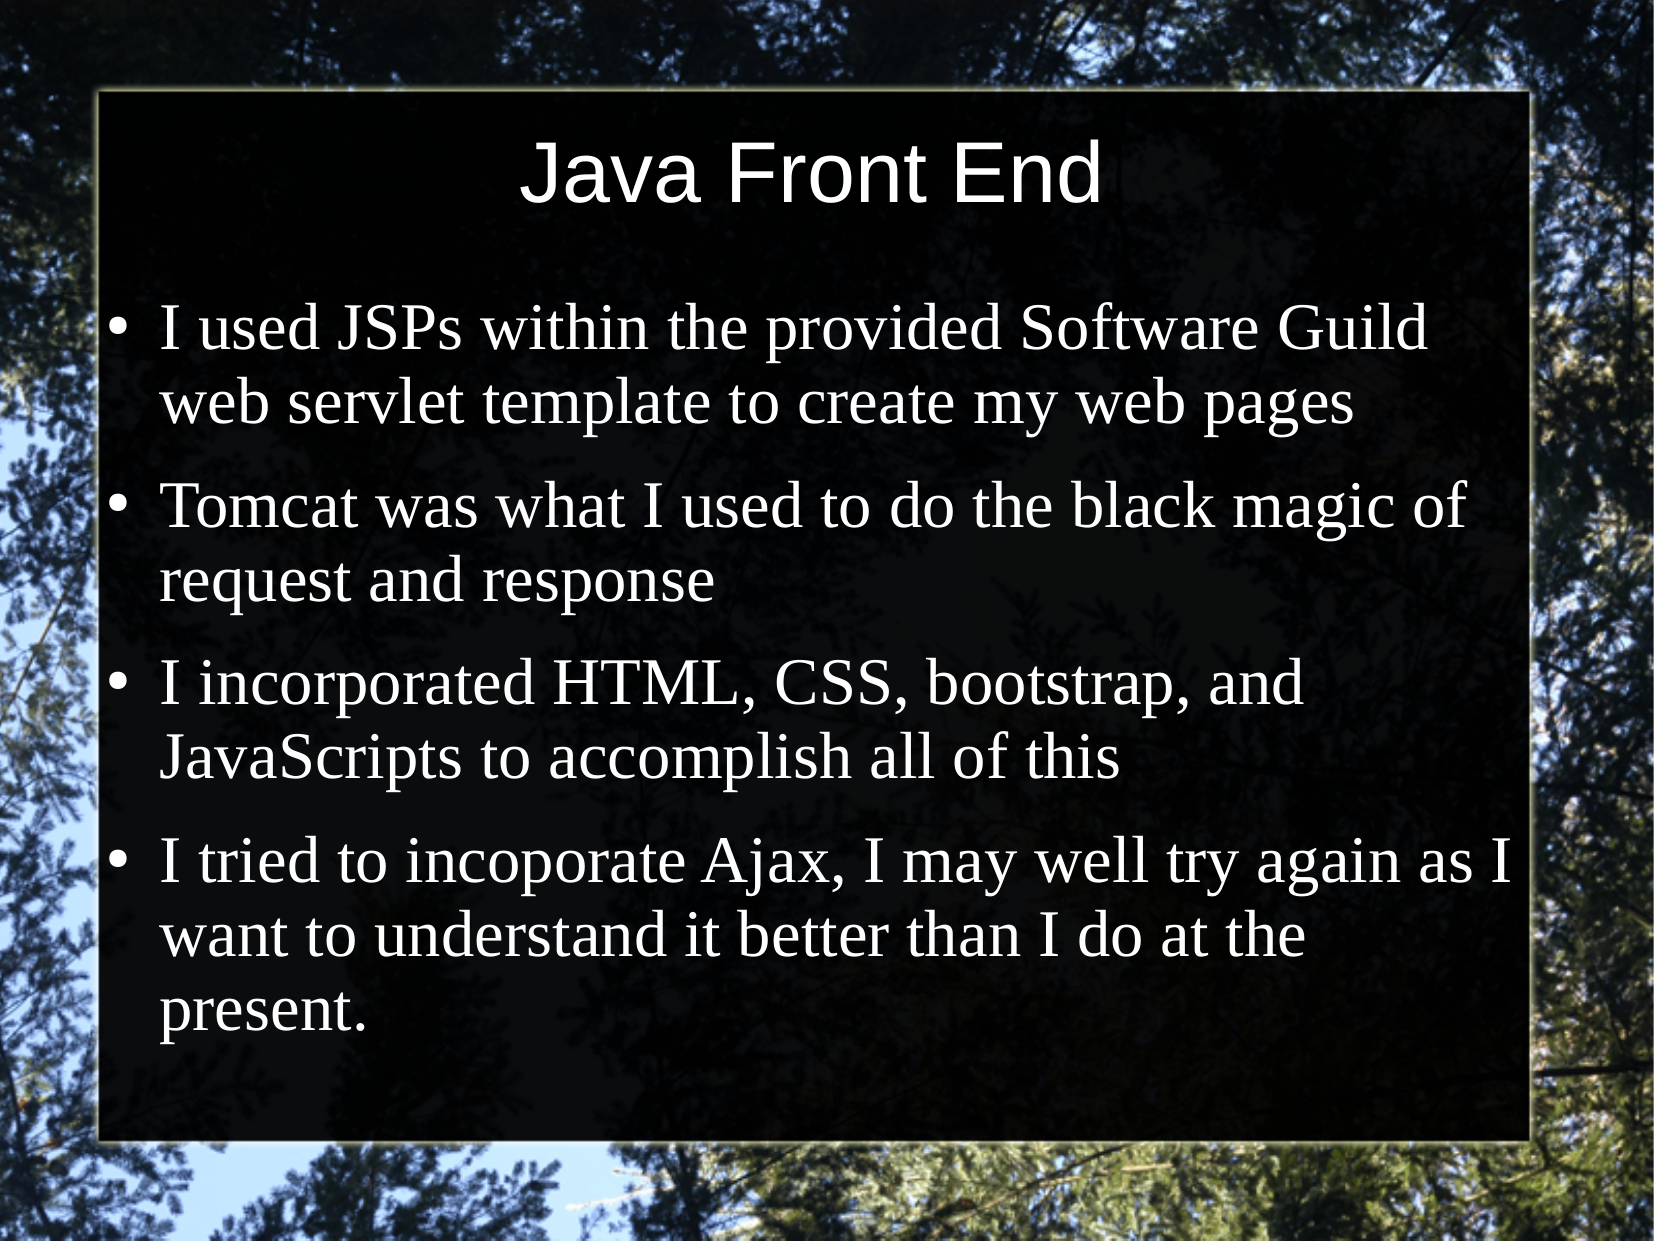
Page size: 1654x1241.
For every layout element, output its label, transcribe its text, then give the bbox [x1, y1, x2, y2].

list I used JSPs within the provided Software Guild web servlet template to create my web pages Tomcat was what I used to do the black magic of request and response I incorporated HTML, CSS, bootstrap, and JavaScripts to accomplish all of this I tried to incoporate Ajax, I may well try again as I want to understand it better than I do at the present. [88, 290, 1536, 1123]
title Java Front End [88, 88, 1536, 257]
picture [0, 0, 1654, 1241]
